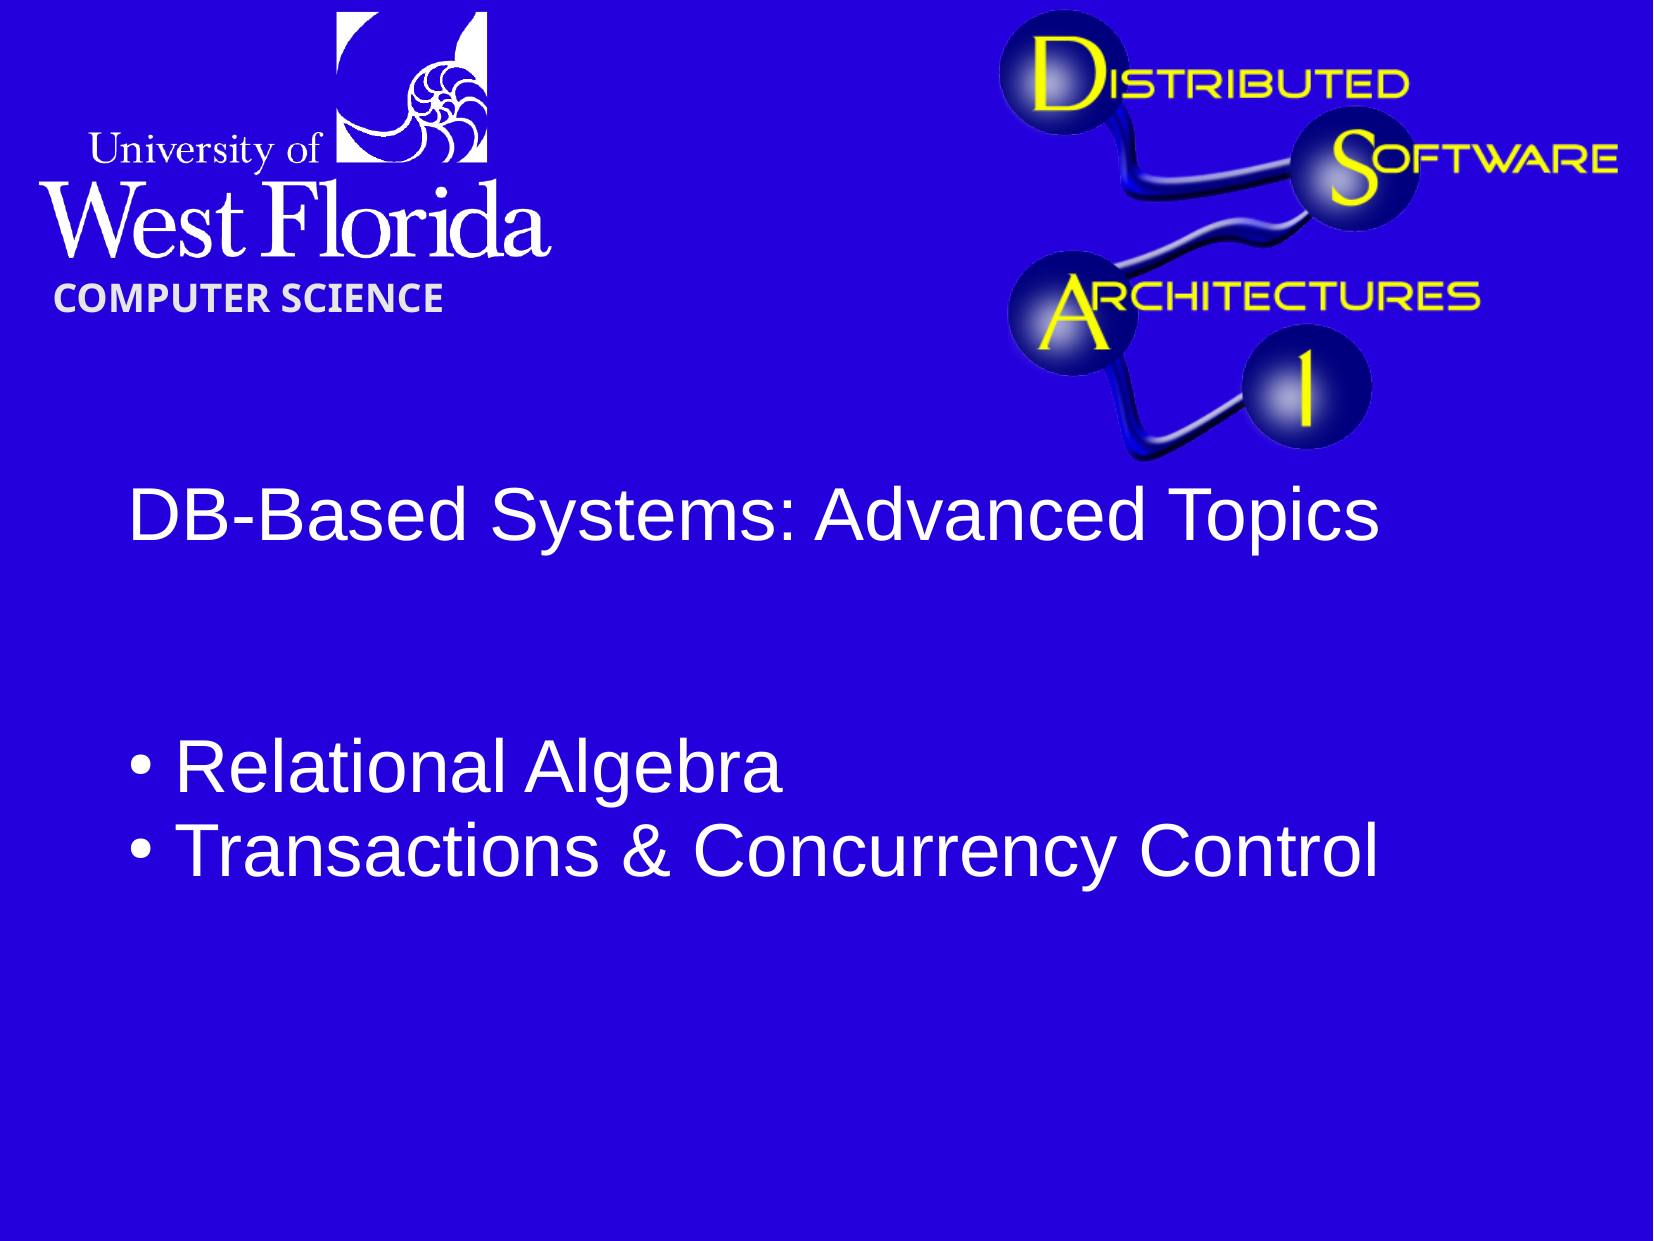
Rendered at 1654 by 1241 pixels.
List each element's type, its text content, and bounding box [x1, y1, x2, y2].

picture [37, 0, 559, 262]
text_box COMPUTER SCIENCE [37, 262, 563, 334]
picture [910, 0, 1653, 506]
text_box DB-Based Systems: Advanced Topics Relational Algebra Transactions & Concurrency Control [112, 465, 1426, 901]
